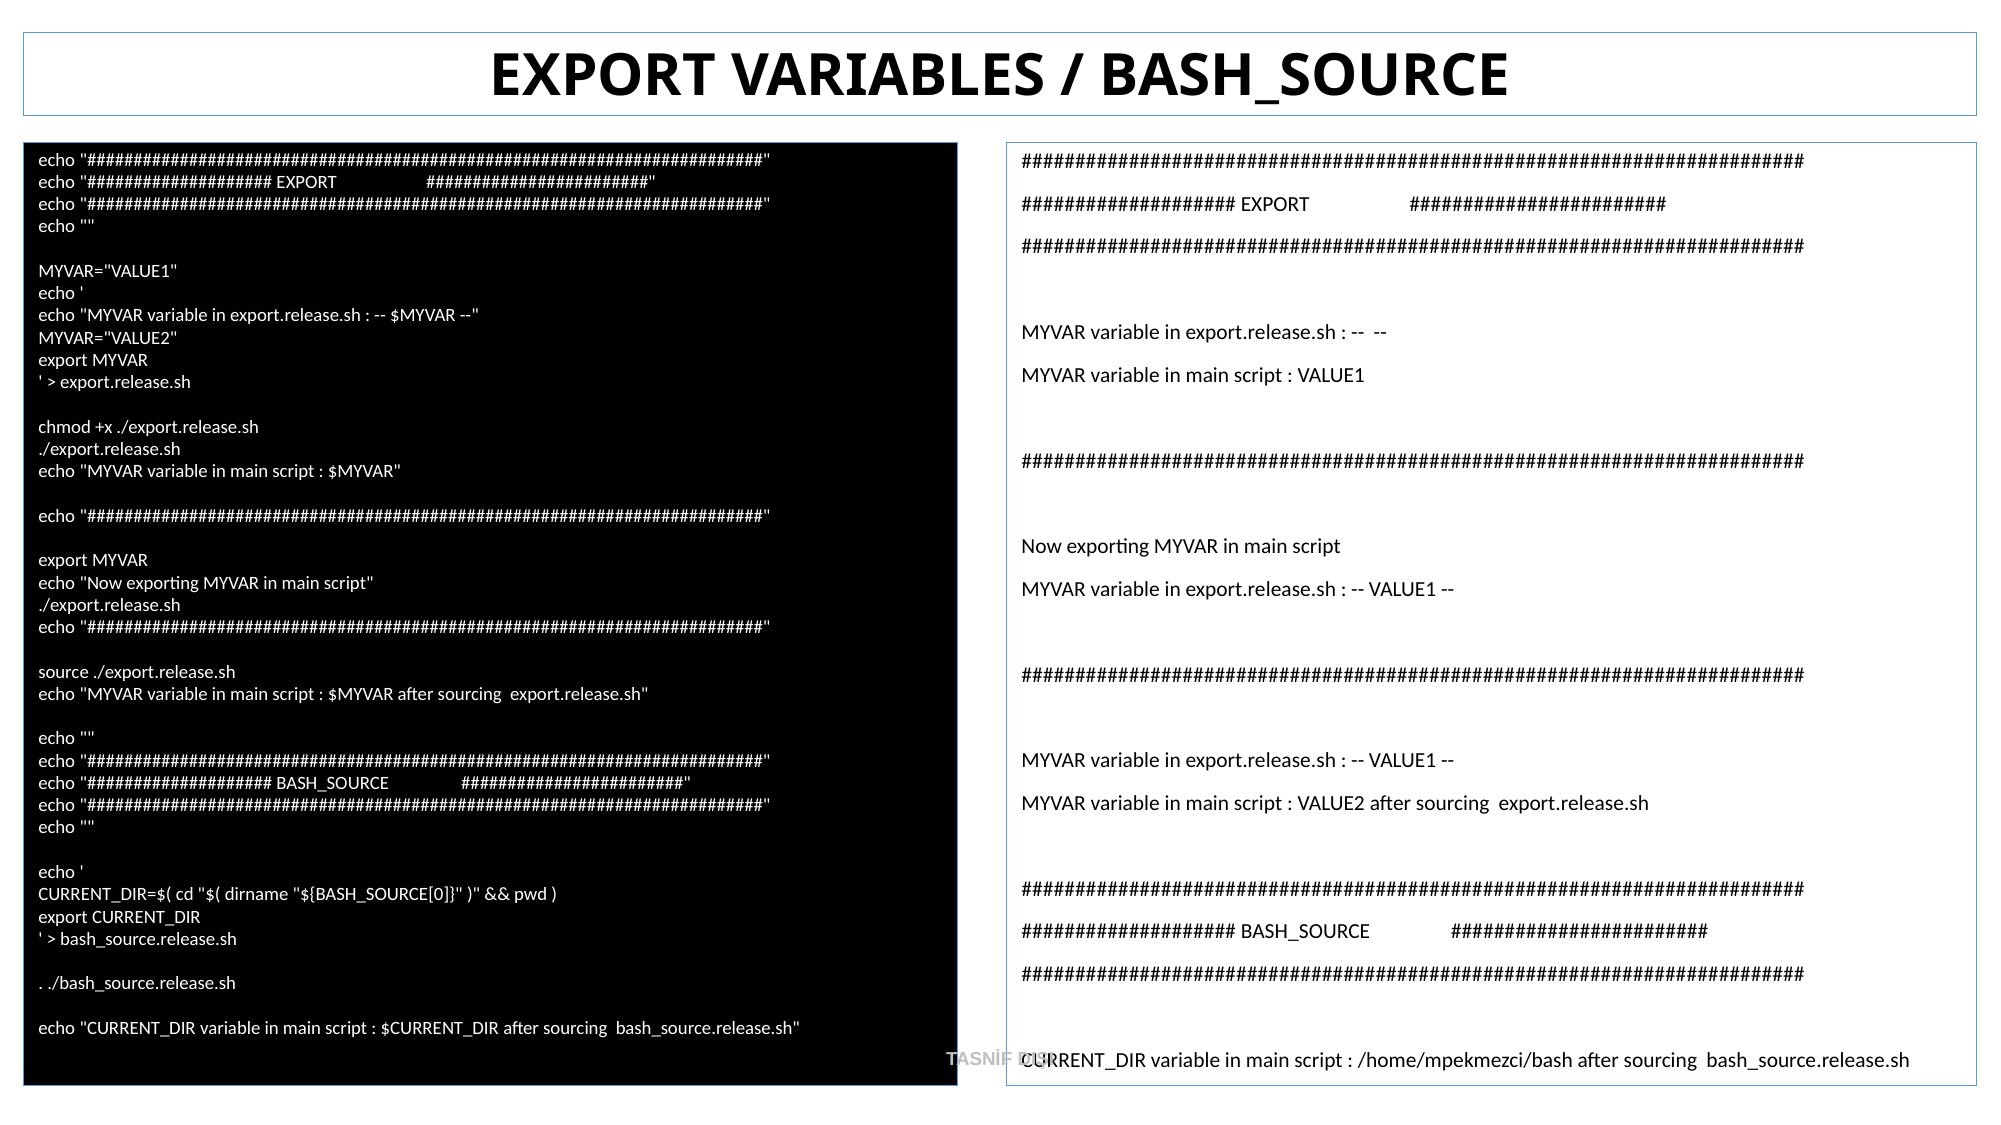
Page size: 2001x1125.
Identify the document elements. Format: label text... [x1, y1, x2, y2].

title EXPORT VARIABLES / BASH_SOURCE [23, 32, 1977, 116]
subtitle echo "#########################################################################" echo "#################### EXPORT ########################" echo "#########################################################################" echo "" MYVAR="VALUE1" echo ' echo "MYVAR variable in export.release.sh : -- $MYVAR --" MYVAR="VALUE2" export MYVAR ' > export.release.sh chmod +x ./export.release.sh ./export.release.sh echo "MYVAR variable in main script : $MYVAR" echo "#########################################################################" export MYVAR echo "Now exporting MYVAR in main script" ./export.release.sh echo "#########################################################################" source ./export.release.sh echo "MYVAR variable in main script : $MYVAR after sourcing export.release.sh" echo "" echo "#########################################################################" echo "#################### BASH_SOURCE ########################" echo "#########################################################################" echo "" echo ' CURRENT_DIR=$( cd "$( dirname "${BASH_SOURCE[0]}" )" && pwd ) export CURRENT_DIR ' > bash_source.release.sh . ./bash_source.release.sh echo "CURRENT_DIR variable in main script : $CURRENT_DIR after sourcing bash_source.release.sh" [23, 142, 958, 1042]
footer TASNİF DIŞI [0, 1042, 2000, 1103]
text_box ######################################################################### #################### EXPORT ######################## ######################################################################### MYVAR variable in export.release.sh : -- -- MYVAR variable in main script : VALUE1 ######################################################################### Now exporting MYVAR in main script MYVAR variable in export.release.sh : -- VALUE1 -- ######################################################################### MYVAR variable in export.release.sh : -- VALUE1 -- MYVAR variable in main script : VALUE2 after sourcing export.release.sh ######################################################################### #################### BASH_SOURCE ######################## ######################################################################### CURRENT_DIR variable in main script : /home/mpekmezci/bash after sourcing bash_source.release.sh [1006, 142, 1977, 1042]
